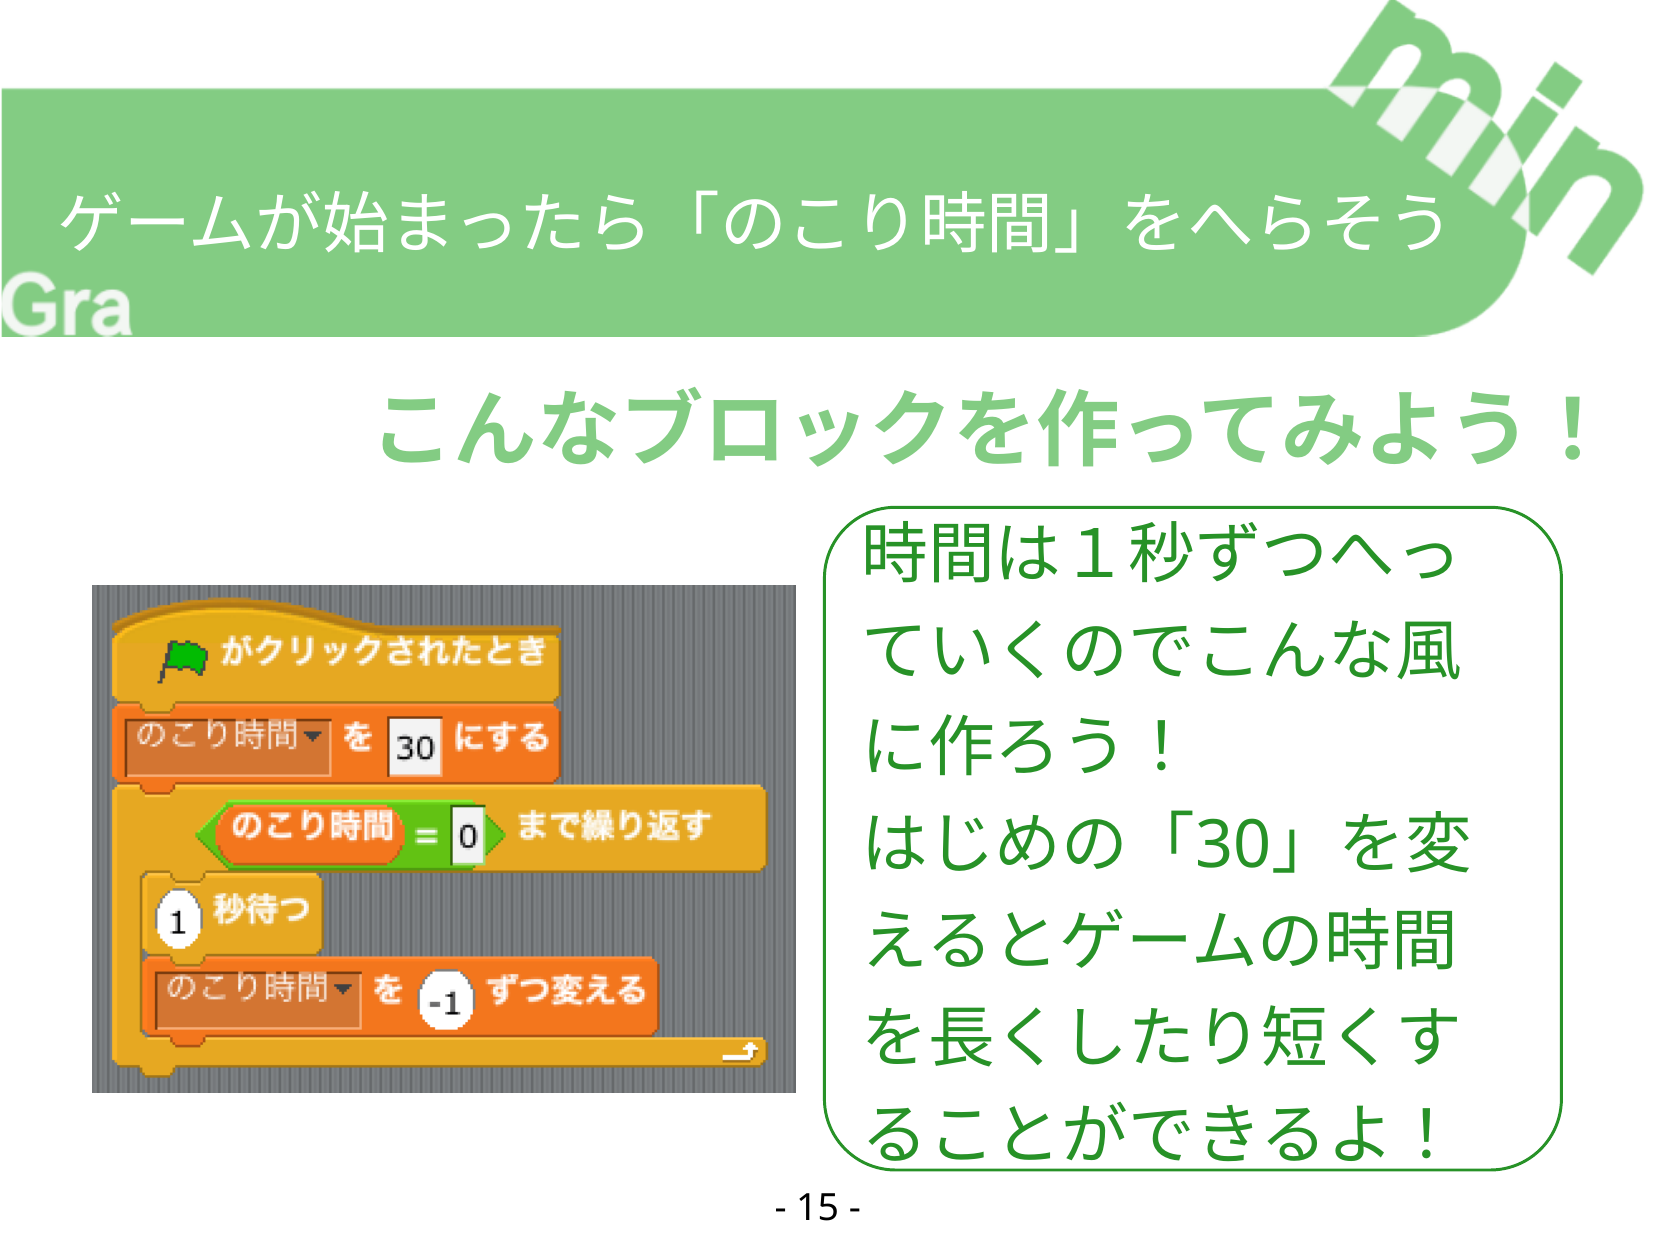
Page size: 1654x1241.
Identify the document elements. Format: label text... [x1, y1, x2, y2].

text_box - 15 - [759, 1173, 894, 1241]
title ゲームが始まったら「のこり時間」をへらそう [11, 113, 1501, 324]
picture [92, 585, 796, 1093]
text_box こんなブロックを作ってみよう！ [35, 355, 1630, 495]
text_box 時間は１秒ずつへっていくのでこんな風に作ろう！ はじめの「30」を変えるとゲームの時間を長くしたり短くすることができるよ！ [824, 507, 1562, 1171]
picture [1, 0, 1654, 337]
